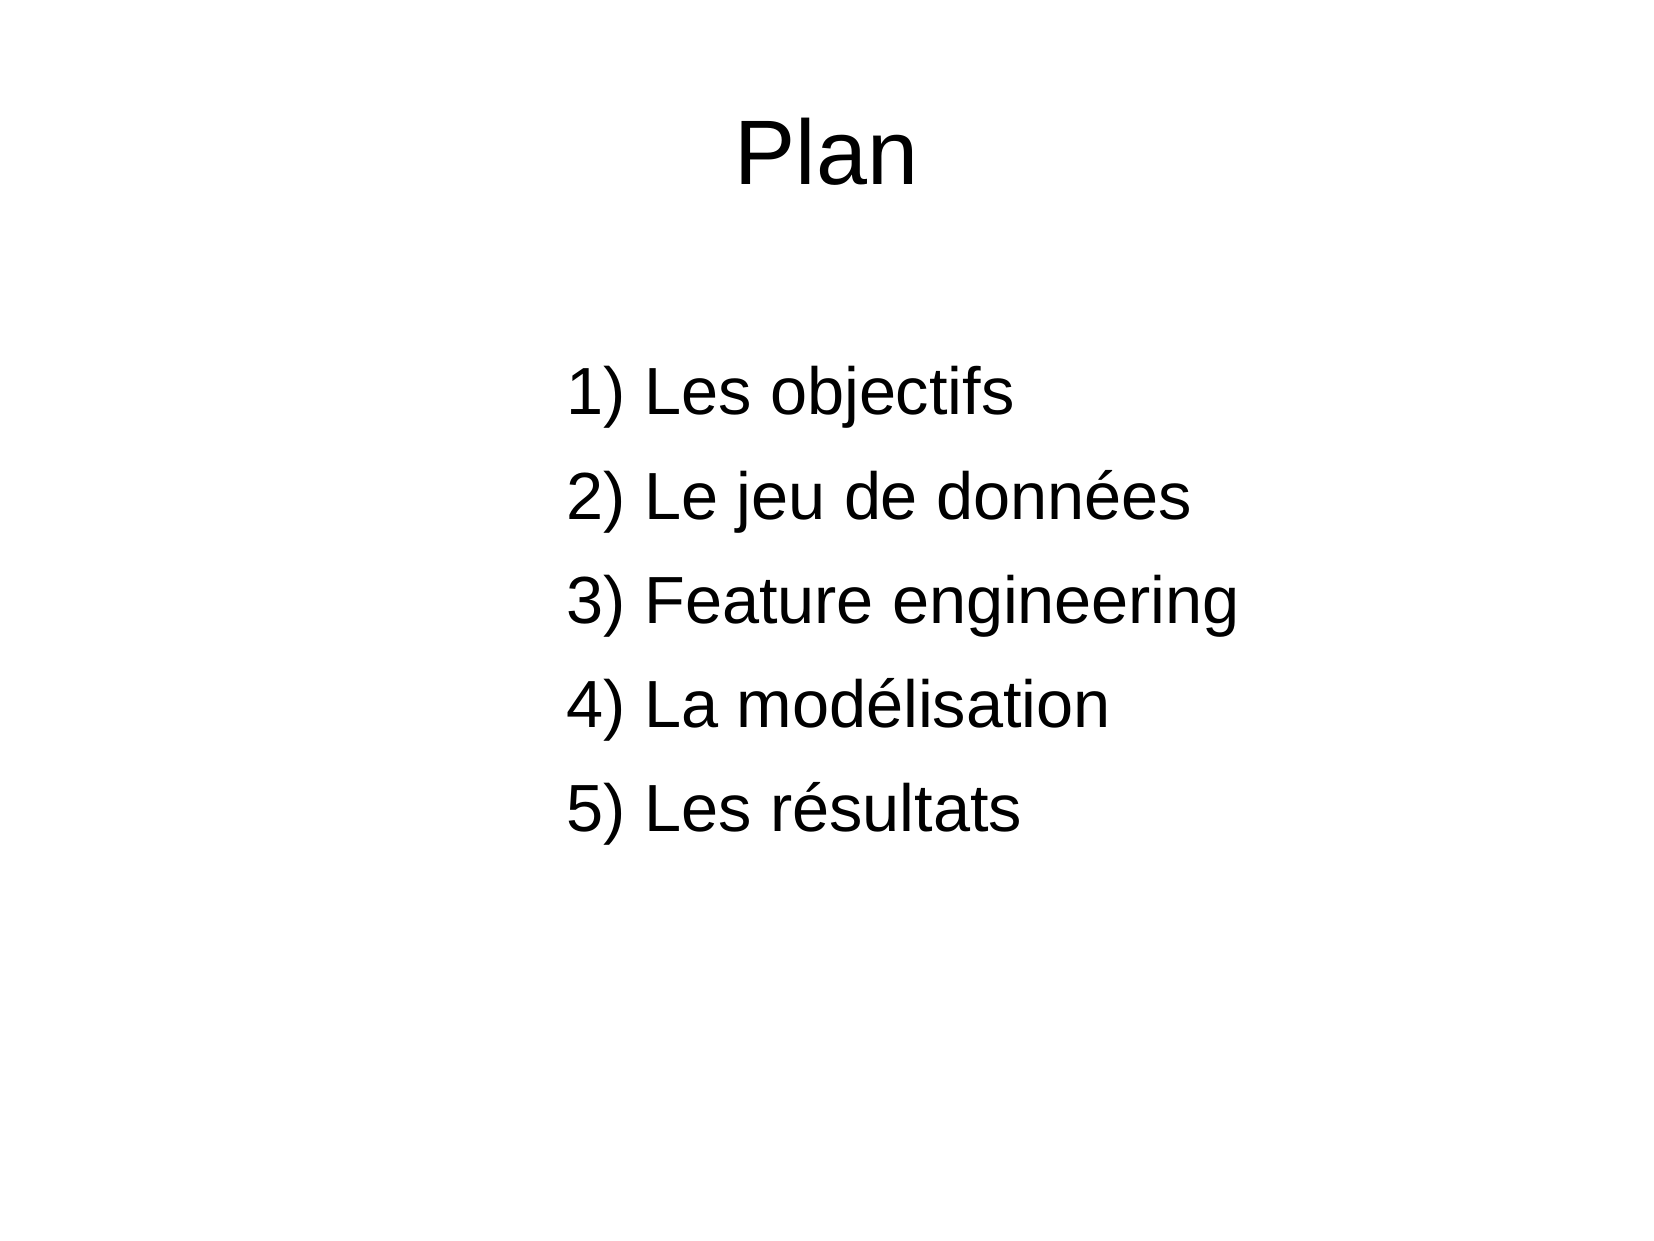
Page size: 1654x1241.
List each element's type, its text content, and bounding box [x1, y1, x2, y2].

list 1) Les objectifs 2) Le jeu de données 3) Feature engineering 4) La modélisation 5) Les résultats [496, 354, 1654, 1173]
title Plan [82, 49, 1571, 257]
